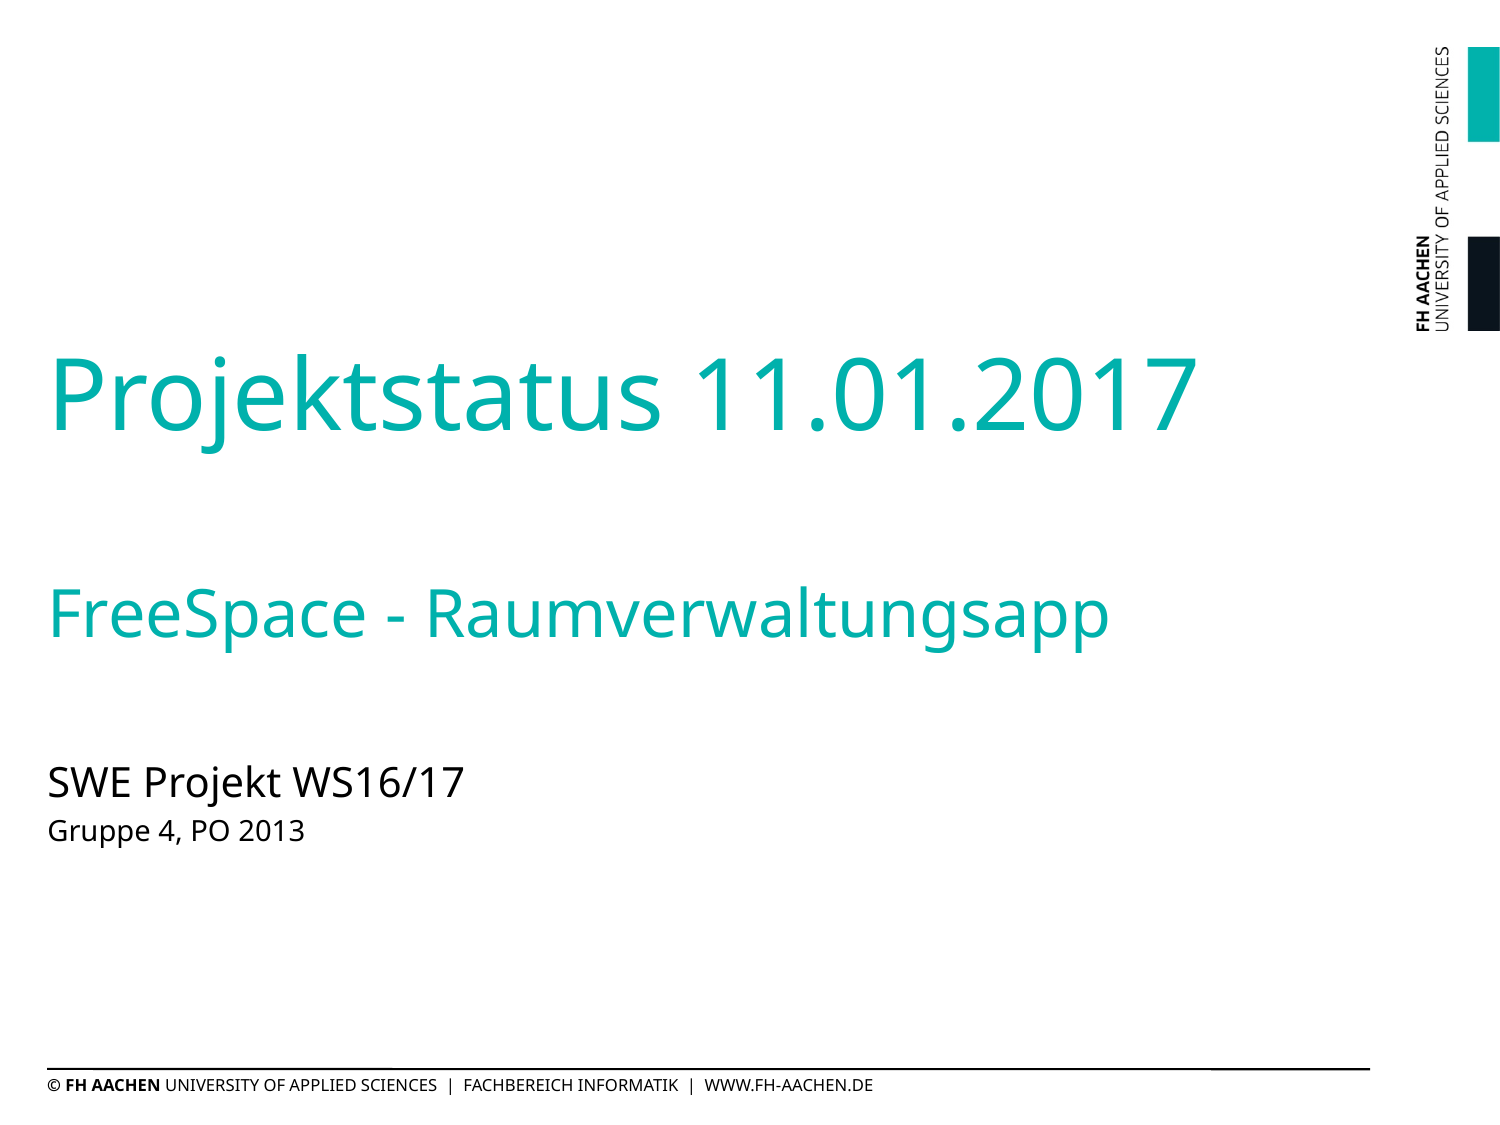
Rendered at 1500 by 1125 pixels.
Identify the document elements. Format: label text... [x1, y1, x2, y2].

picture [1404, 47, 1500, 331]
title Projektstatus 11.01.2017 FreeSpace - Raumverwaltungsapp [47, 330, 1371, 745]
footer © FH AACHEN UNIVERSITY OF APPLIED SCIENCES | FACHBEREICH INFORMATIK | WWW.FH-AACHEN.DE [47, 1074, 1370, 1111]
subtitle SWE Projekt WS16/17 Gruppe 4, PO 2013 [47, 755, 1371, 993]
